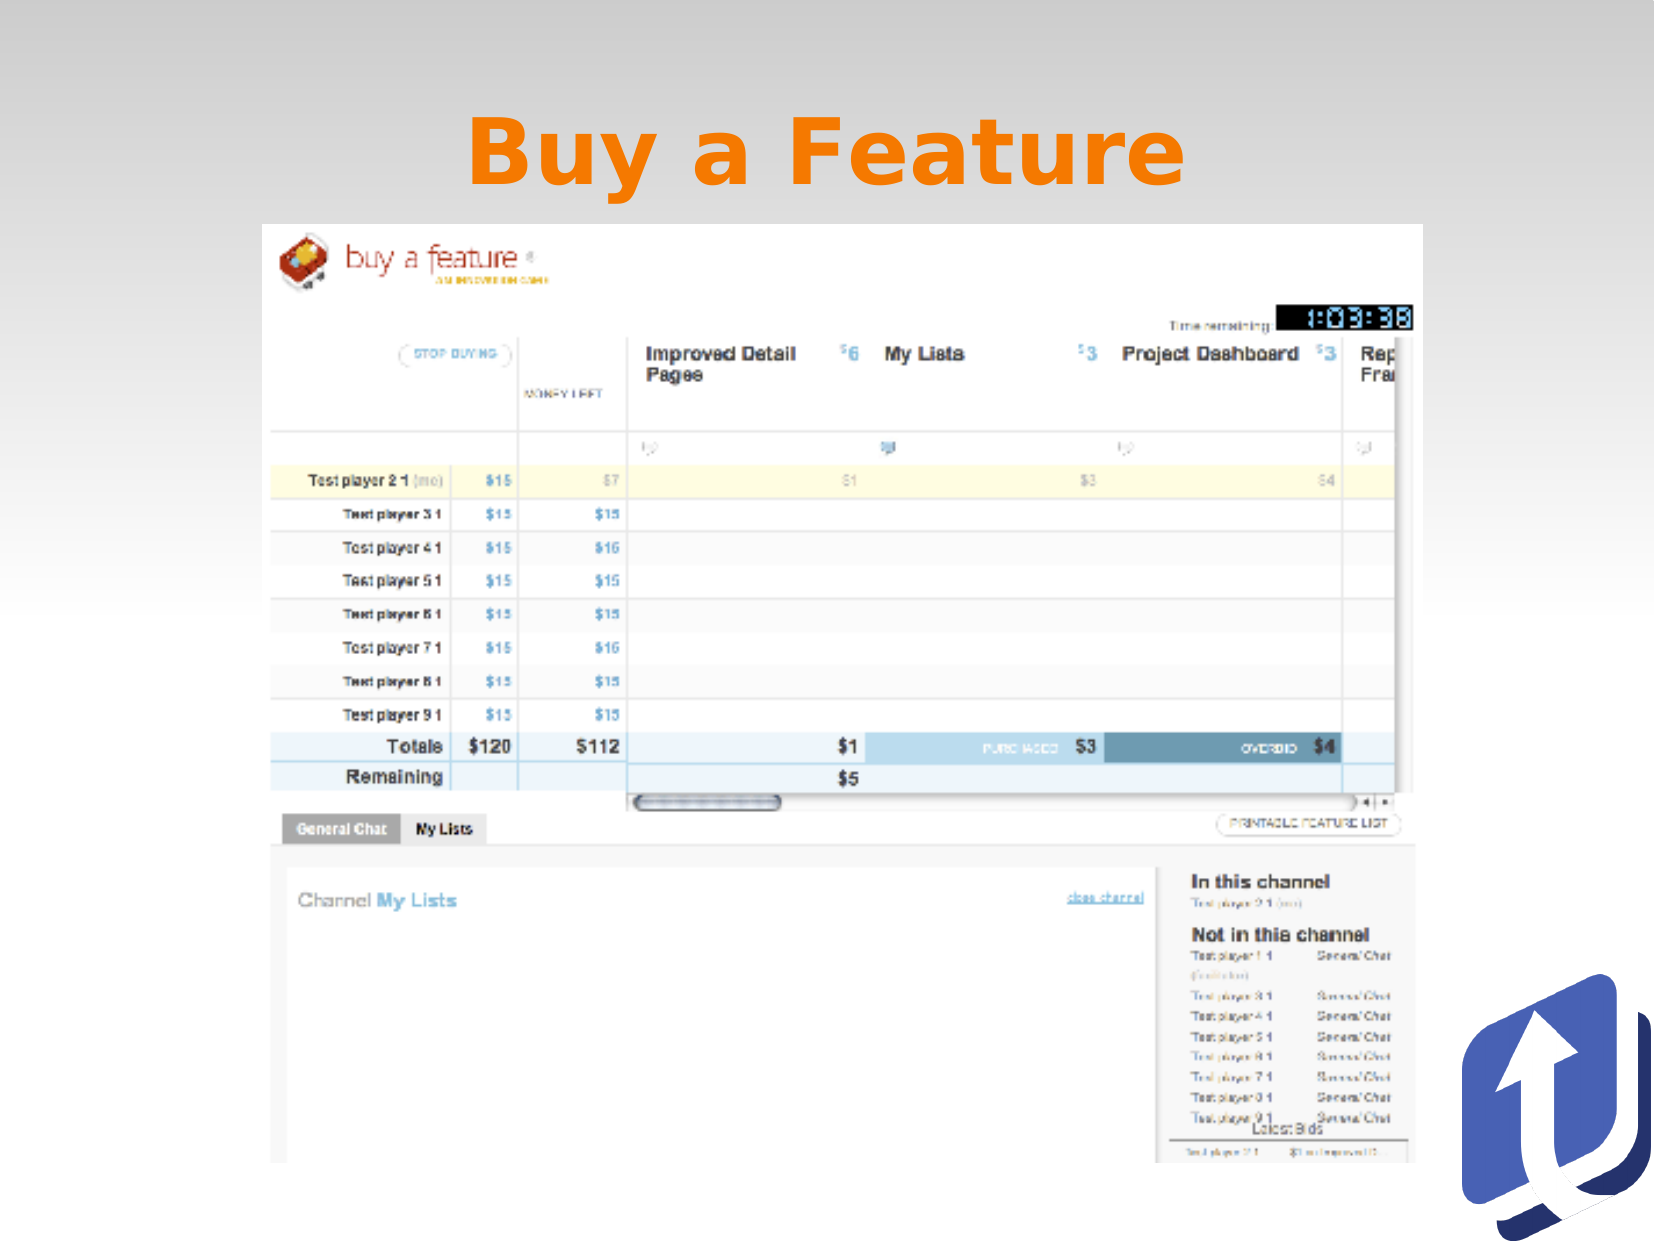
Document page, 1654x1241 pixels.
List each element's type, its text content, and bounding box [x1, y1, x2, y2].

title Buy a Feature [82, 49, 1571, 257]
picture [262, 224, 1423, 1163]
picture [1462, 974, 1651, 1241]
